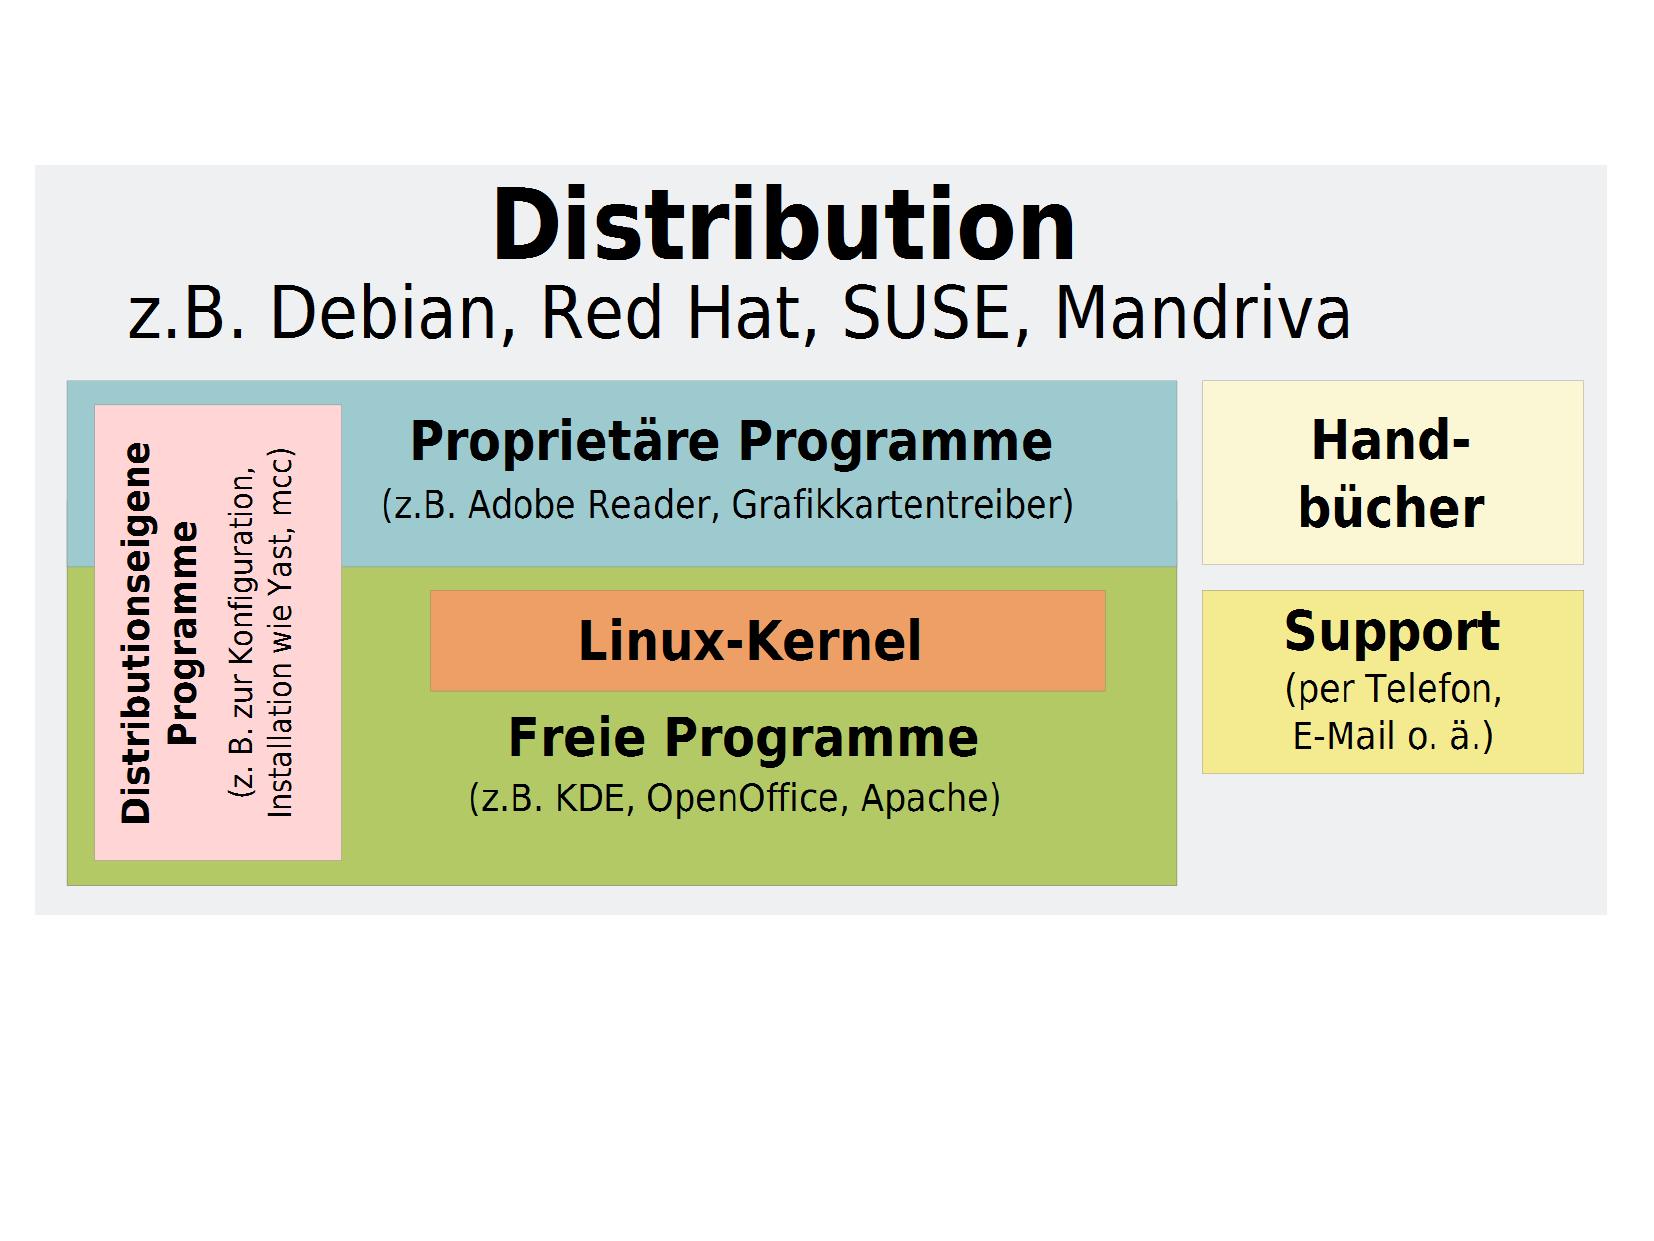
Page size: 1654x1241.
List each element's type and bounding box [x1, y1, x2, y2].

picture [35, 165, 1607, 915]
